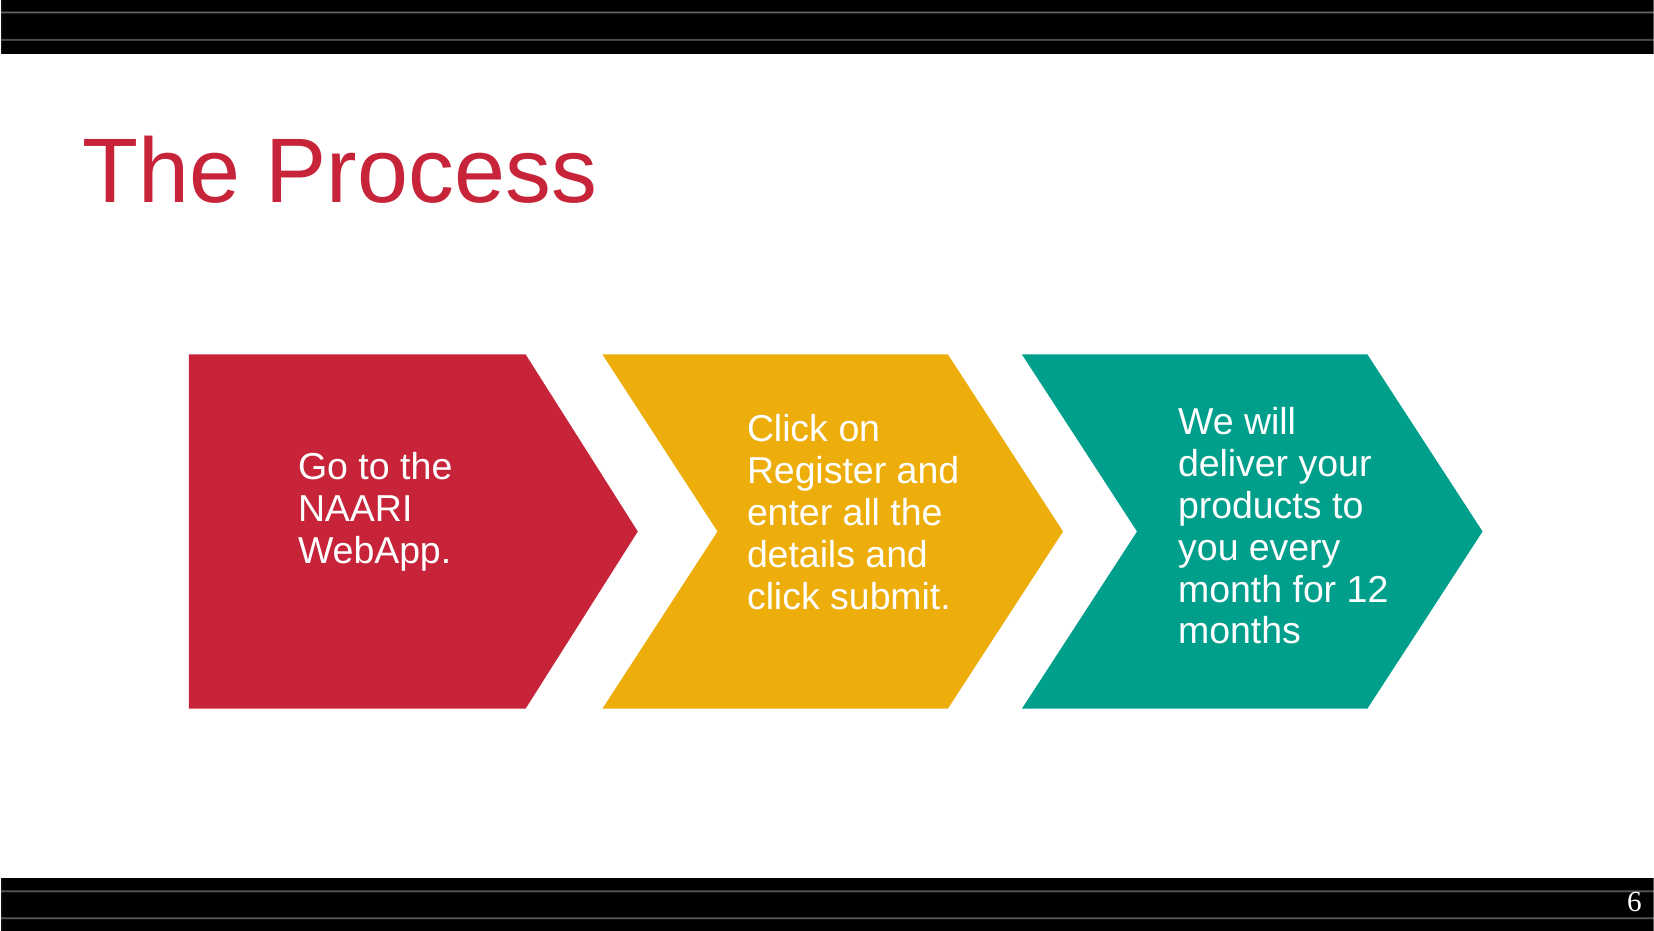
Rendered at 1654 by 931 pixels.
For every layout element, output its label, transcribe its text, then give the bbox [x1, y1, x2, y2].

text_box Click on Register and enter all the details and click submit. [732, 399, 993, 709]
text_box We will deliver your products to you every month for 12 months [1163, 392, 1424, 810]
title The Process [82, 92, 1571, 249]
text_box Go to the NAARI WebApp. [283, 437, 567, 579]
text_box [188, 354, 638, 709]
text_box [602, 354, 977, 709]
picture [1, 878, 1654, 931]
picture [1, 0, 1654, 54]
text_box [993, 423, 1064, 640]
